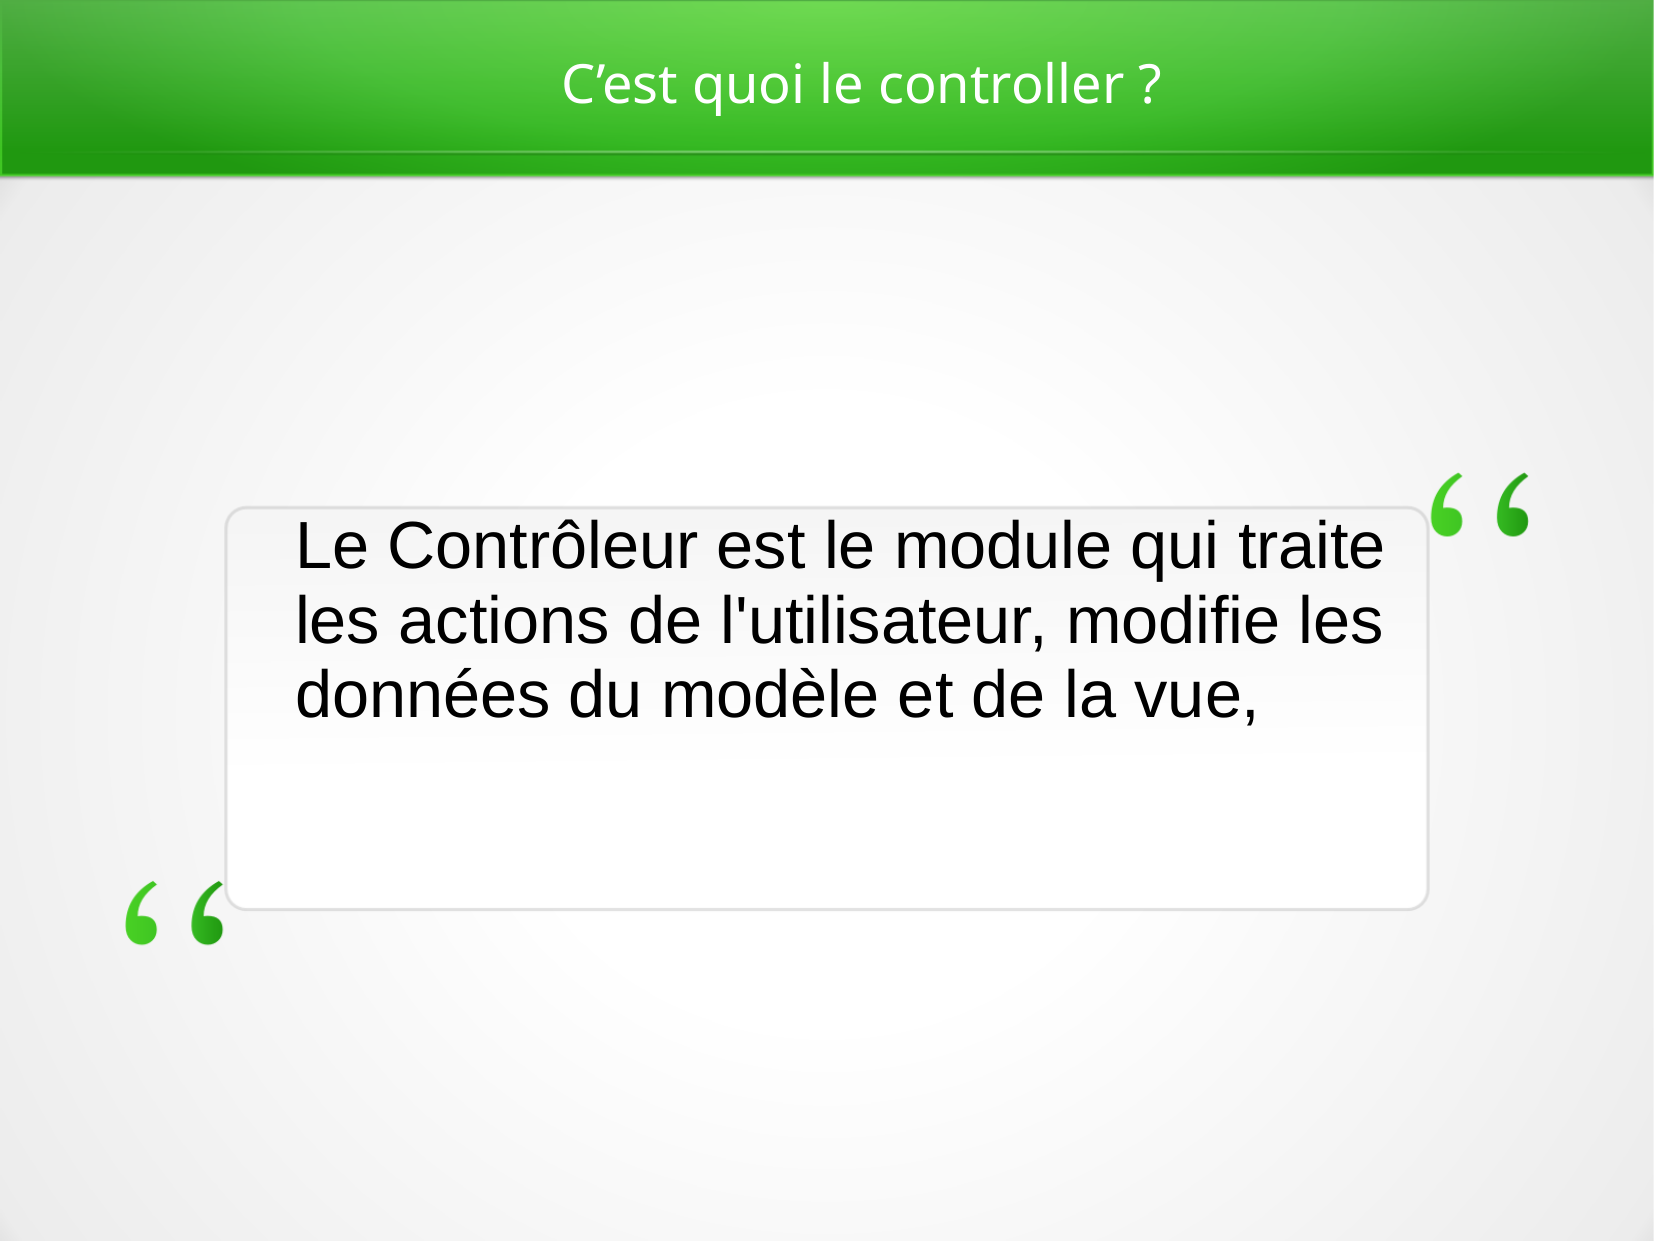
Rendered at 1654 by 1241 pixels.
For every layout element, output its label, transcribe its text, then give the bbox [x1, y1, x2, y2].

title C’est quoi le controller ? [82, 11, 1571, 154]
list Le Contrôleur est le module qui traite les actions de l'utilisateur, modifie les données du modèle et de la vue, [224, 507, 1430, 827]
picture [0, 0, 1654, 1241]
